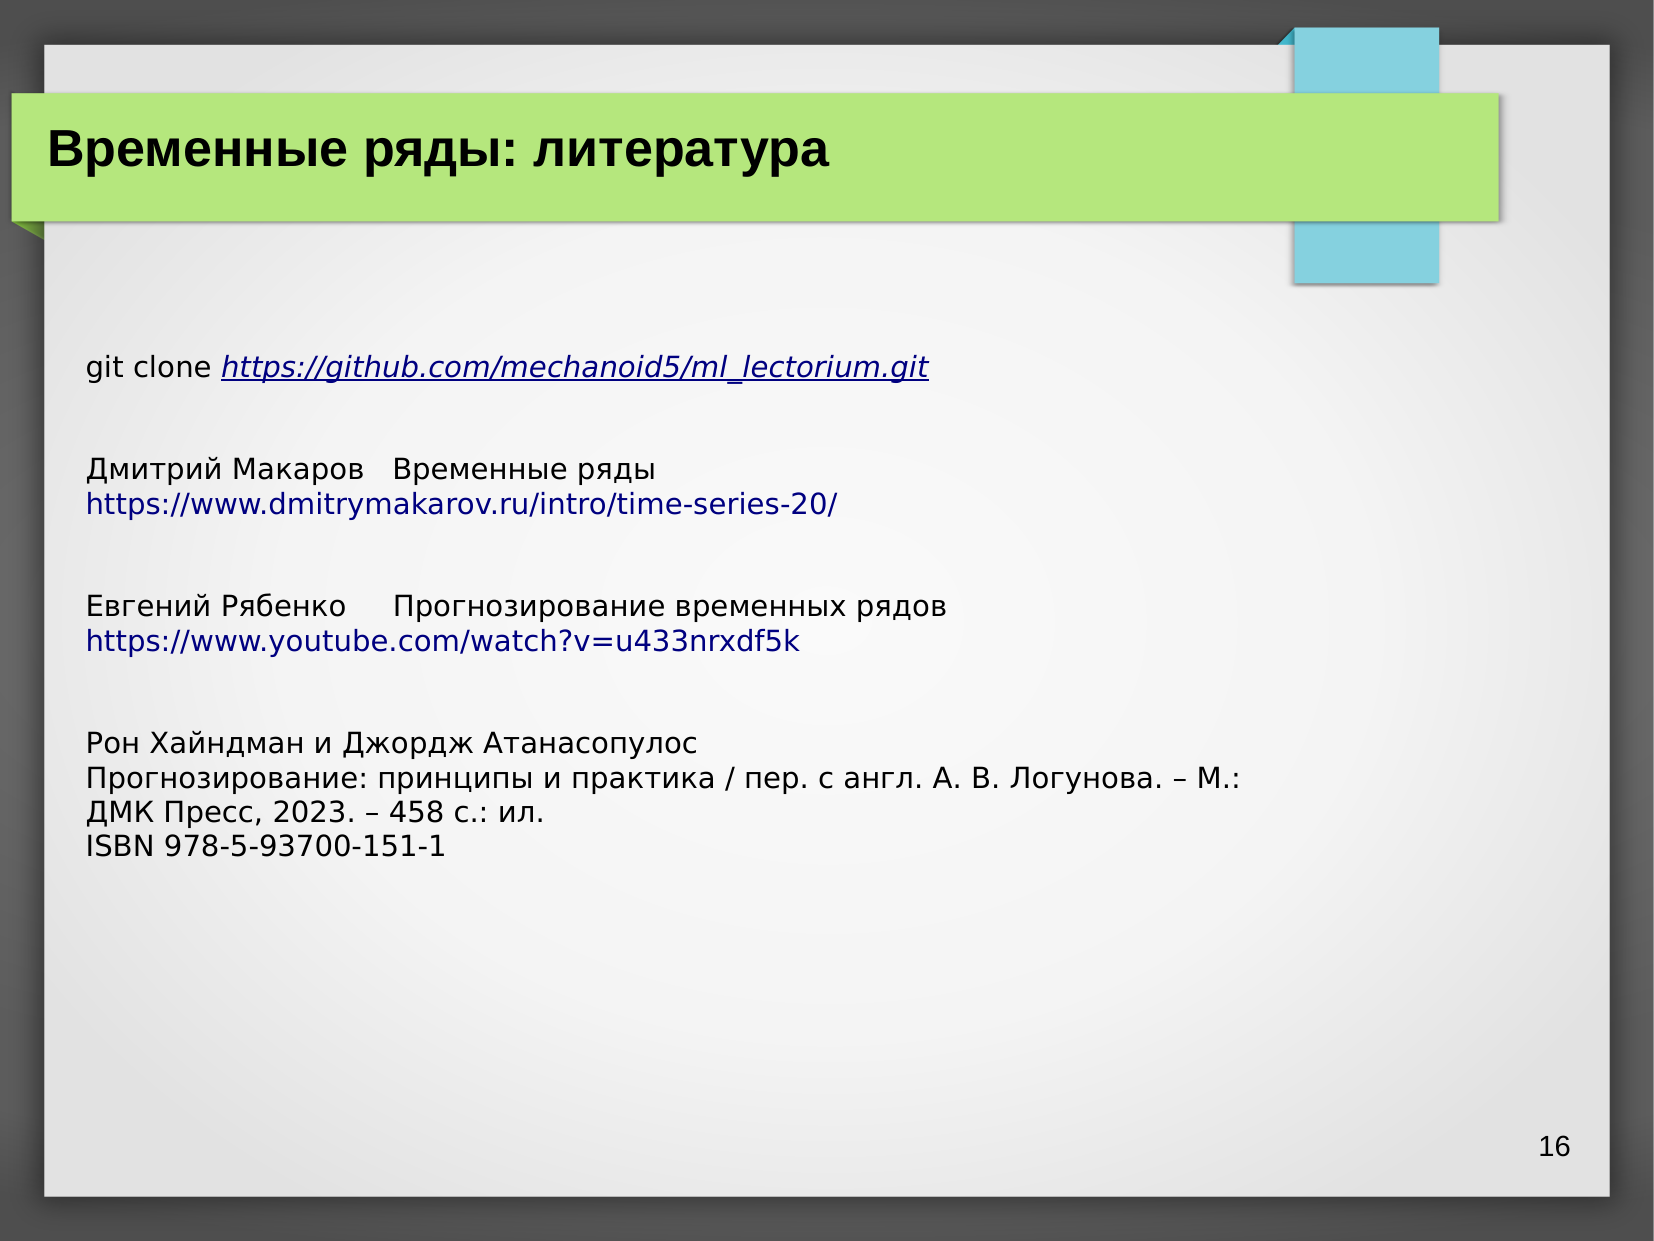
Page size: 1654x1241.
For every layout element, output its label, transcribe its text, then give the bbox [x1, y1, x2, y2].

title Временные ряды: литература [47, 96, 1371, 201]
picture [0, 0, 1654, 1241]
text_box git clone https://github.com/mechanoid5/ml_lectorium.git Дмитрий Макаров Временные ряды https://www.dmitrymakarov.ru/intro/time-series-20/ Евгений Рябенко Прогнозирование временных рядов https://www.youtube.com/watch?v=u433nrxdf5k Рон Хайндман и Джордж Атанасопулос Прогнозирование: принципы и практика / пер. с англ. А. В. Логунова. – М.: ДМК Пресс, 2023. – 458 с.: ил. ISBN 978-5-93700-151-1 [70, 342, 1548, 974]
